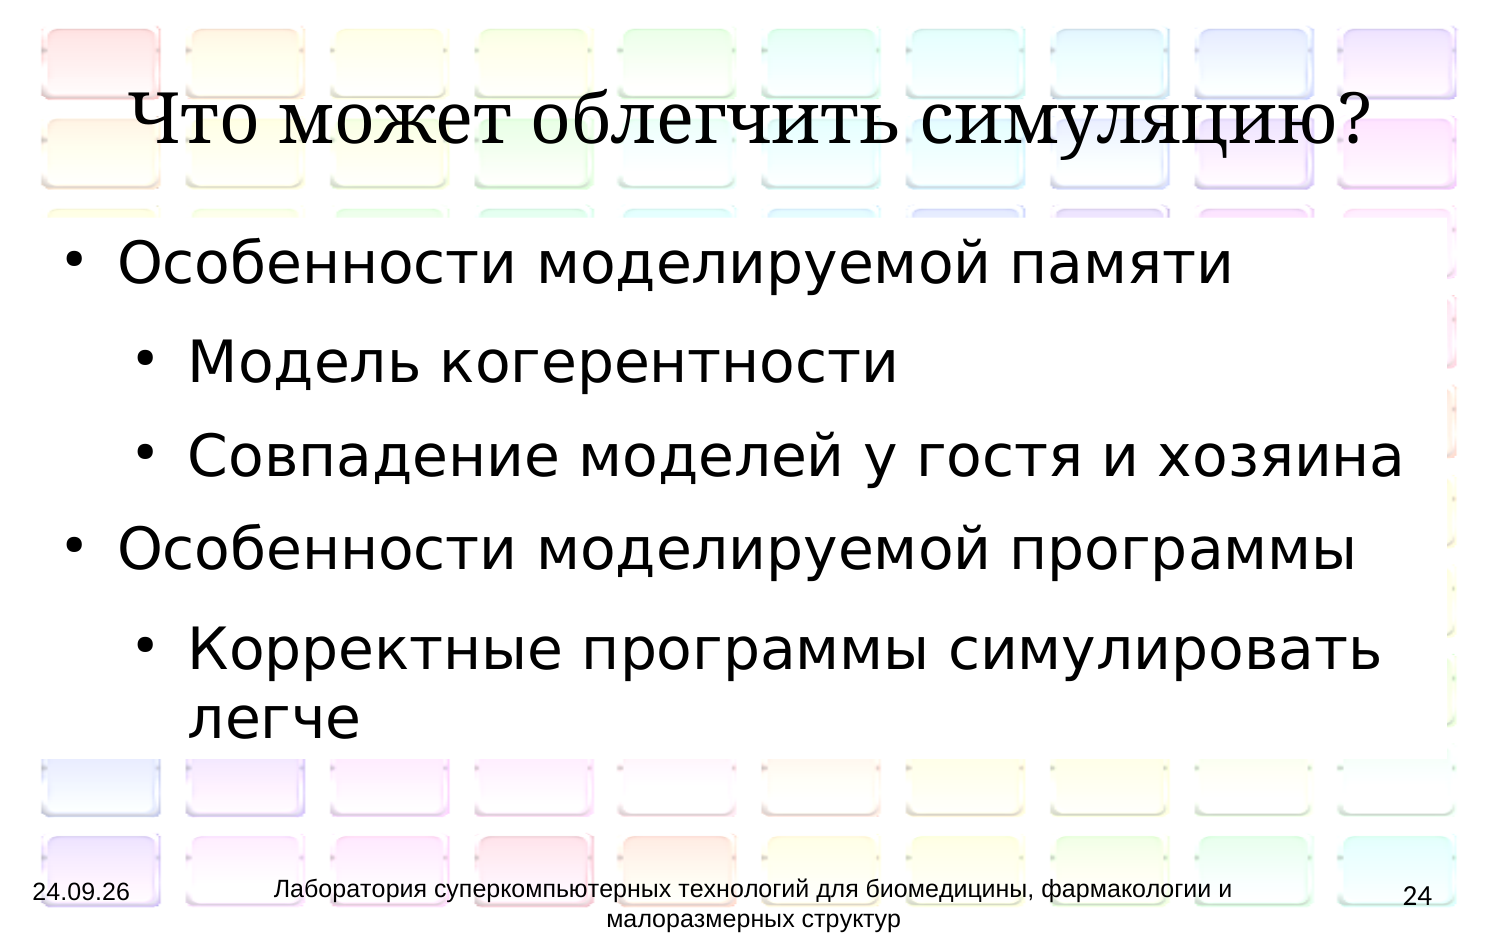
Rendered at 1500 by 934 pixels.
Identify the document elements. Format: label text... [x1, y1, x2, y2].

text_box 14.04.14 [17, 868, 184, 918]
picture [0, 0, 1500, 934]
list Особенности моделируемой памяти Модель когерентности Совпадение моделей у гостя и хозяина Особенности моделируемой программы Корректные программы симулировать легче [31, 217, 1447, 759]
text_box Лаборатория суперкомпьютерных технологий для биомедицины, фармакологии и малоразмерных структур [171, 864, 1338, 915]
title Что может облегчить симуляцию? [75, 65, 1426, 166]
text_box <номер> [1387, 868, 1473, 918]
